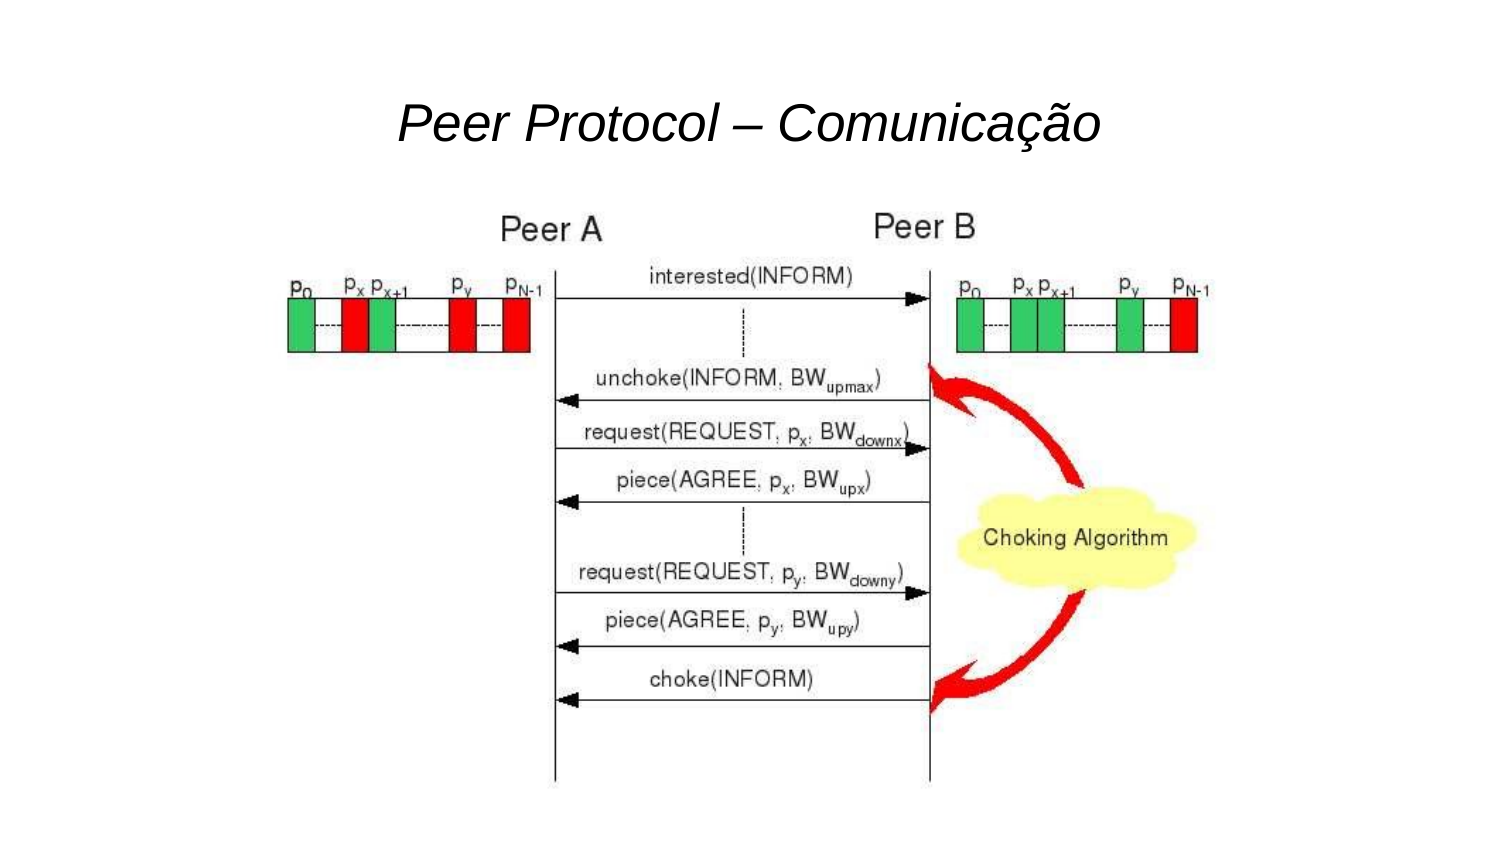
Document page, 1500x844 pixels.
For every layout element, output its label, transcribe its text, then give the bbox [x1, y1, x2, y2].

title Peer Protocol – Comunicação [51, 72, 1449, 167]
picture [265, 189, 1235, 817]
